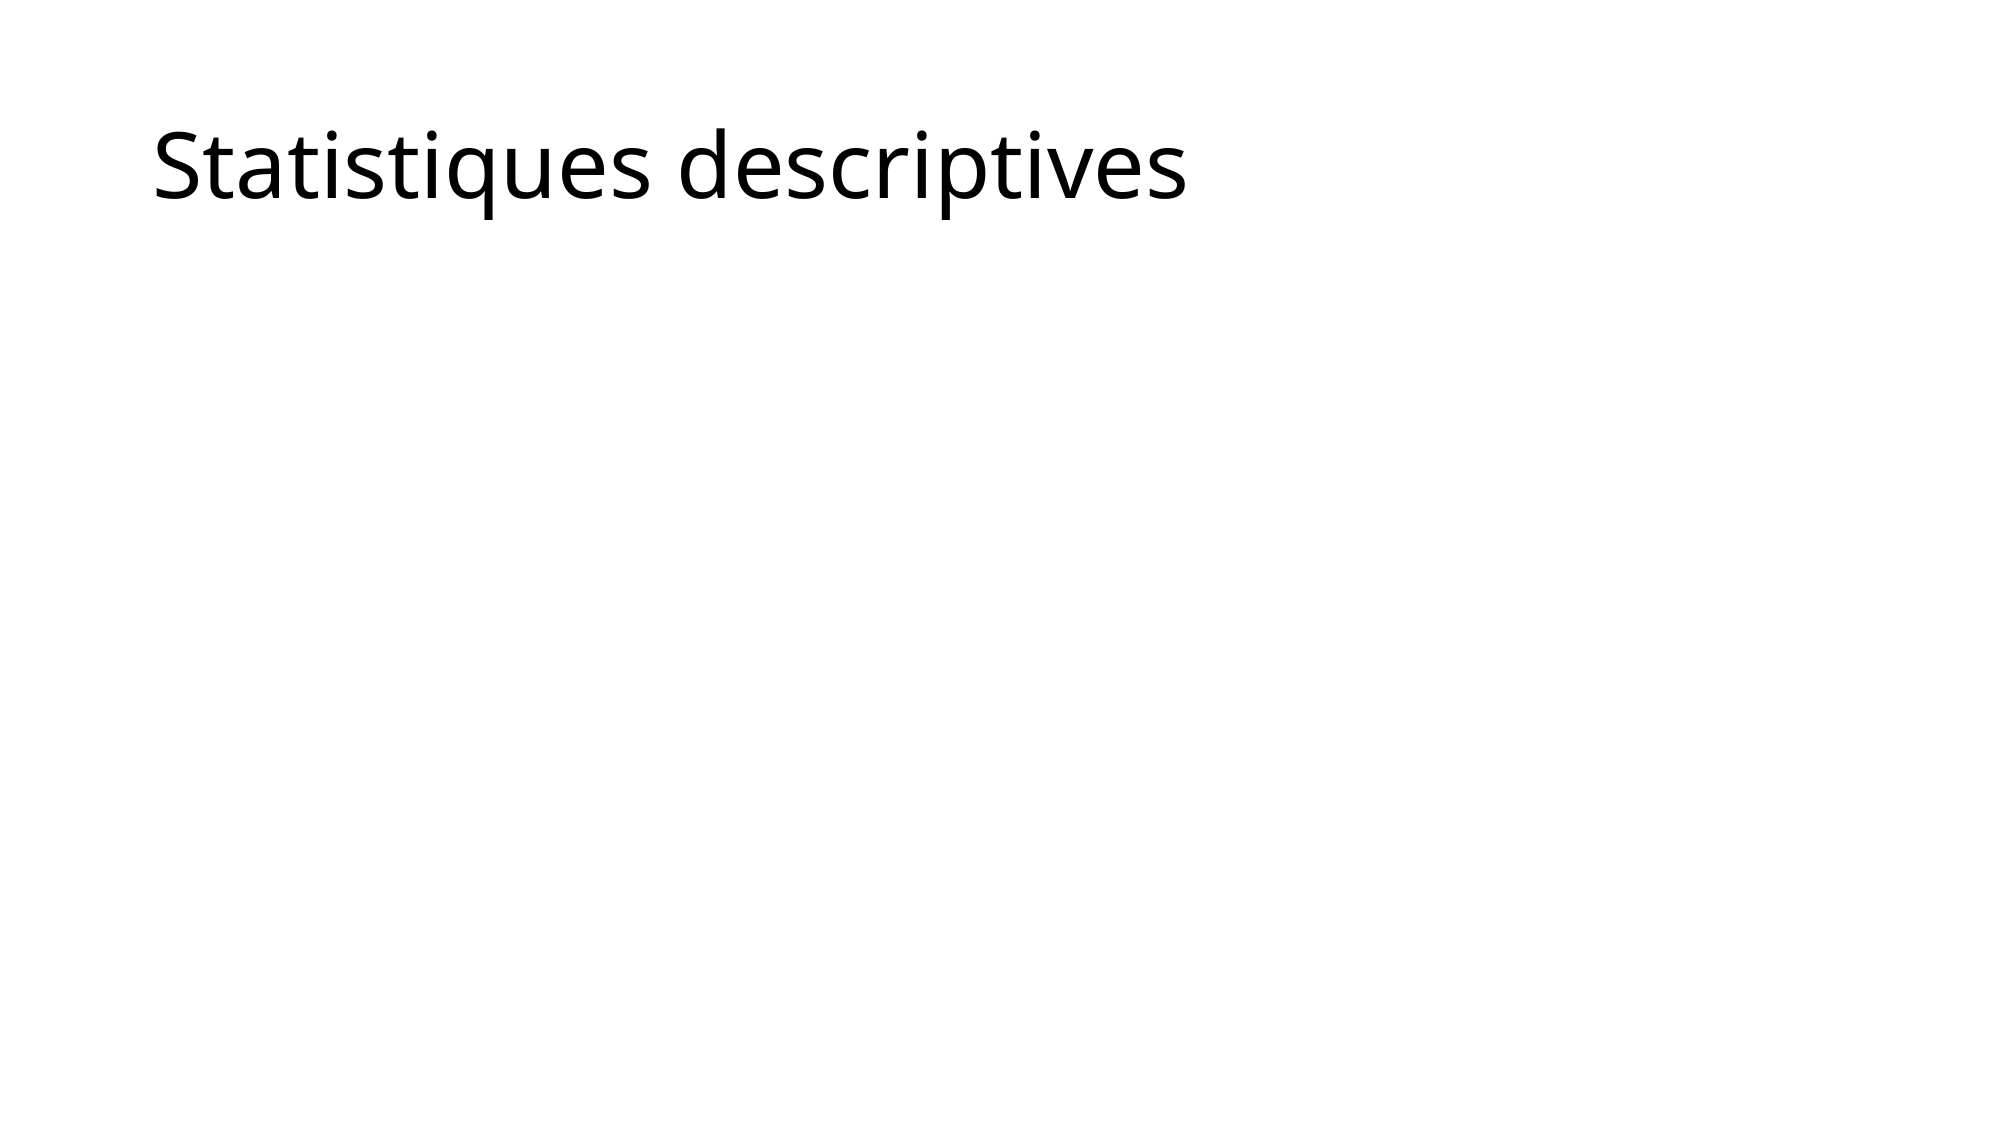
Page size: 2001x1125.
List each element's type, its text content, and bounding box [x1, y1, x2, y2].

title Statistiques descriptives [137, 59, 1863, 278]
